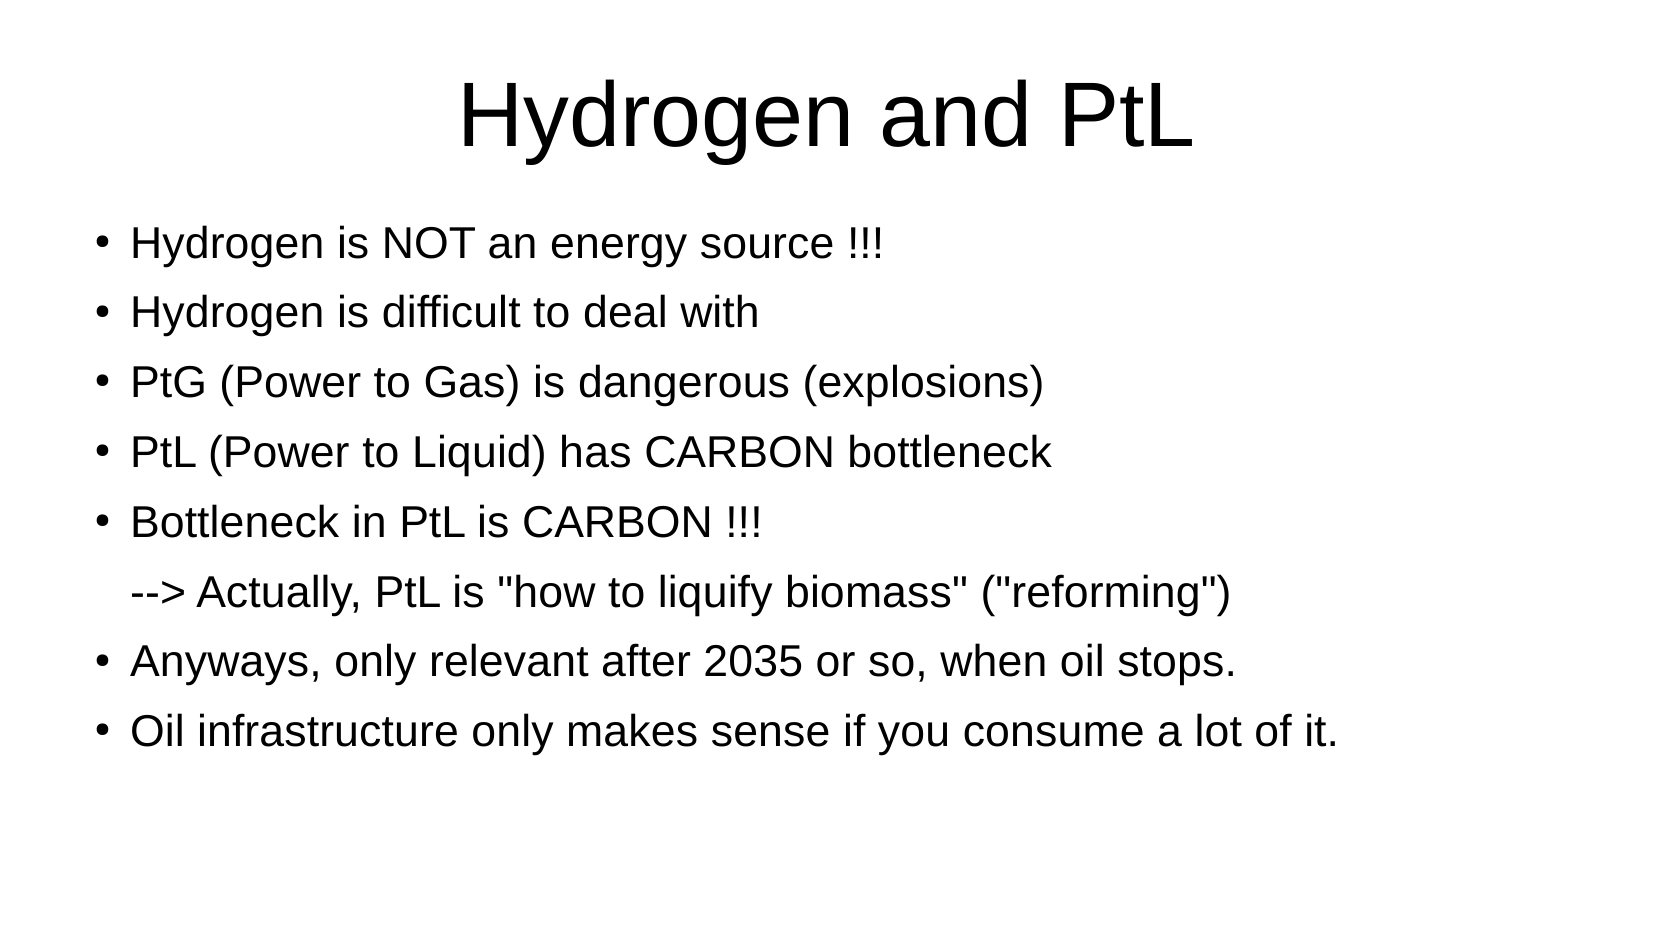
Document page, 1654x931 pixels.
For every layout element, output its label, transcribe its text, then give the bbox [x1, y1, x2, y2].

title Hydrogen and PtL [82, 37, 1571, 193]
list Hydrogen is NOT an energy source !!! Hydrogen is difficult to deal with PtG (Power to Gas) is dangerous (explosions) PtL (Power to Liquid) has CARBON bottleneck Bottleneck in PtL is CARBON !!! --> Actually, PtL is "how to liquify biomass" ("reforming") Anyways, only relevant after 2035 or so, when oil stops. Oil infrastructure only makes sense if you consume a lot of it. [82, 217, 1571, 758]
